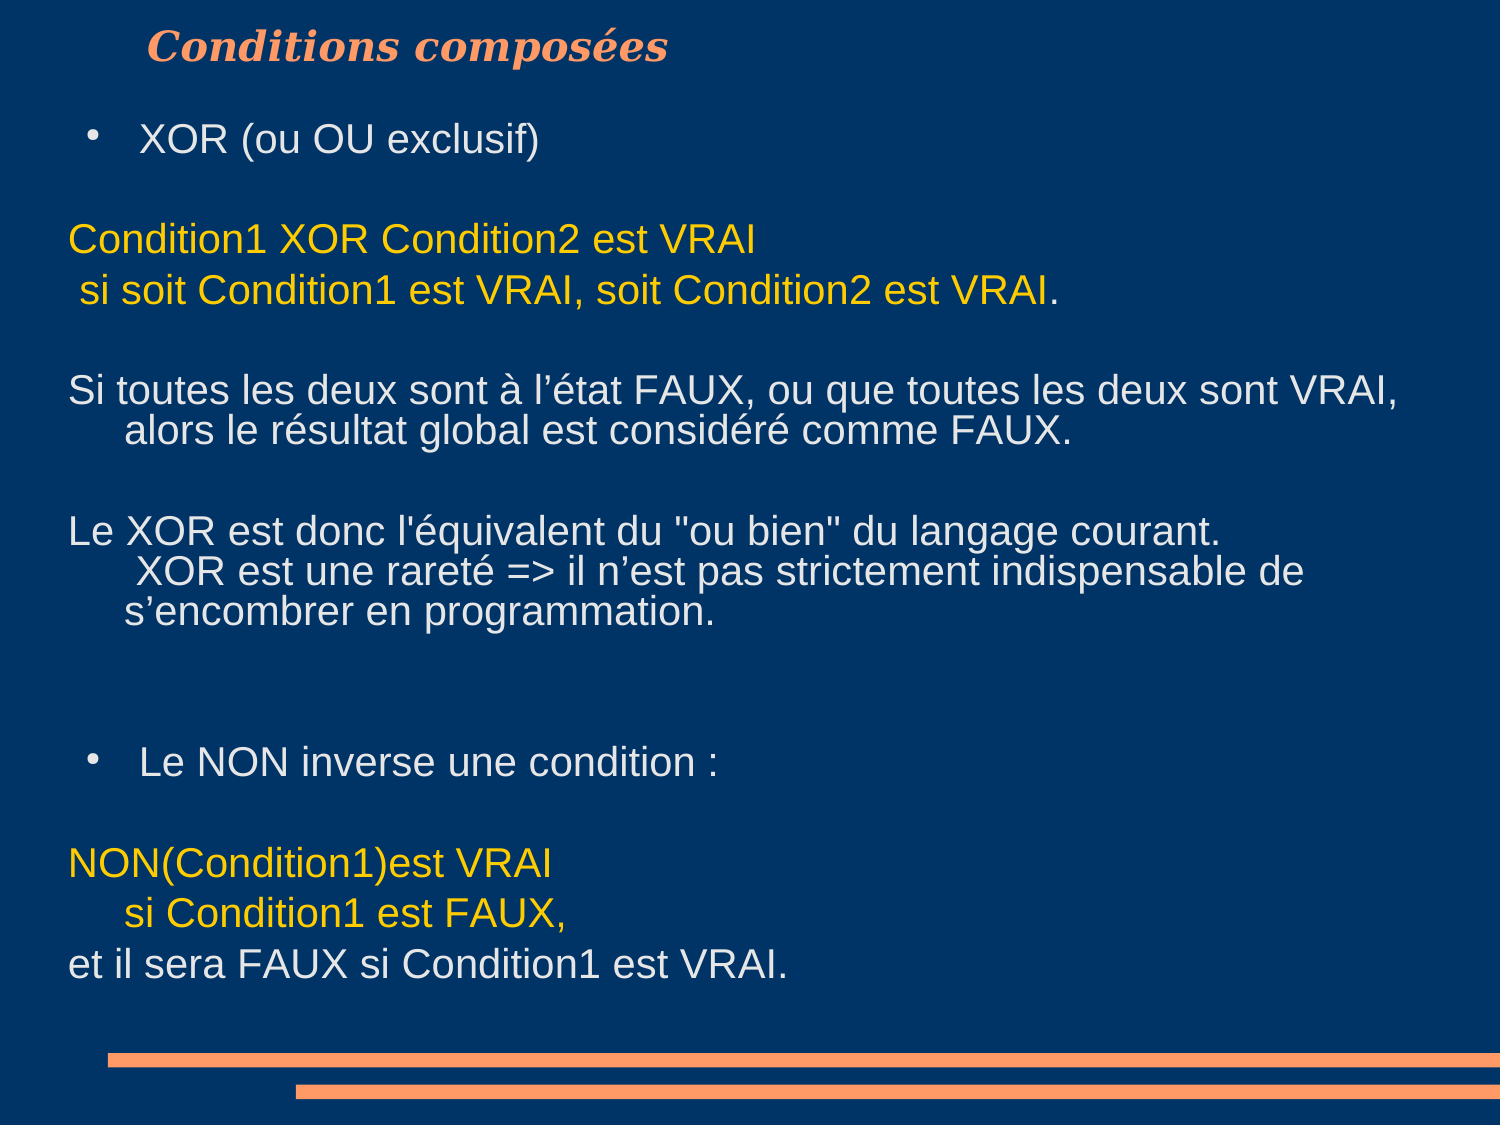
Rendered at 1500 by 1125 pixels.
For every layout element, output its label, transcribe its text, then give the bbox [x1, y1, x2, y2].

title Conditions composées [112, 0, 1388, 91]
list XOR (ou OU exclusif) Condition1 XOR Condition2 est VRAI si soit Condition1 est VRAI, soit Condition2 est VRAI. Si toutes les deux sont à l’état FAUX, ou que toutes les deux sont VRAI, alors le résultat global est considéré comme FAUX. Le XOR est donc l'équivalent du "ou bien" du langage courant. XOR est une rareté => il n’est pas strictement indispensable de s’encombrer en programmation. Le NON inverse une condition : NON(Condition1)est VRAI si Condition1 est FAUX, et il sera FAUX si Condition1 est VRAI. [53, 113, 1459, 789]
